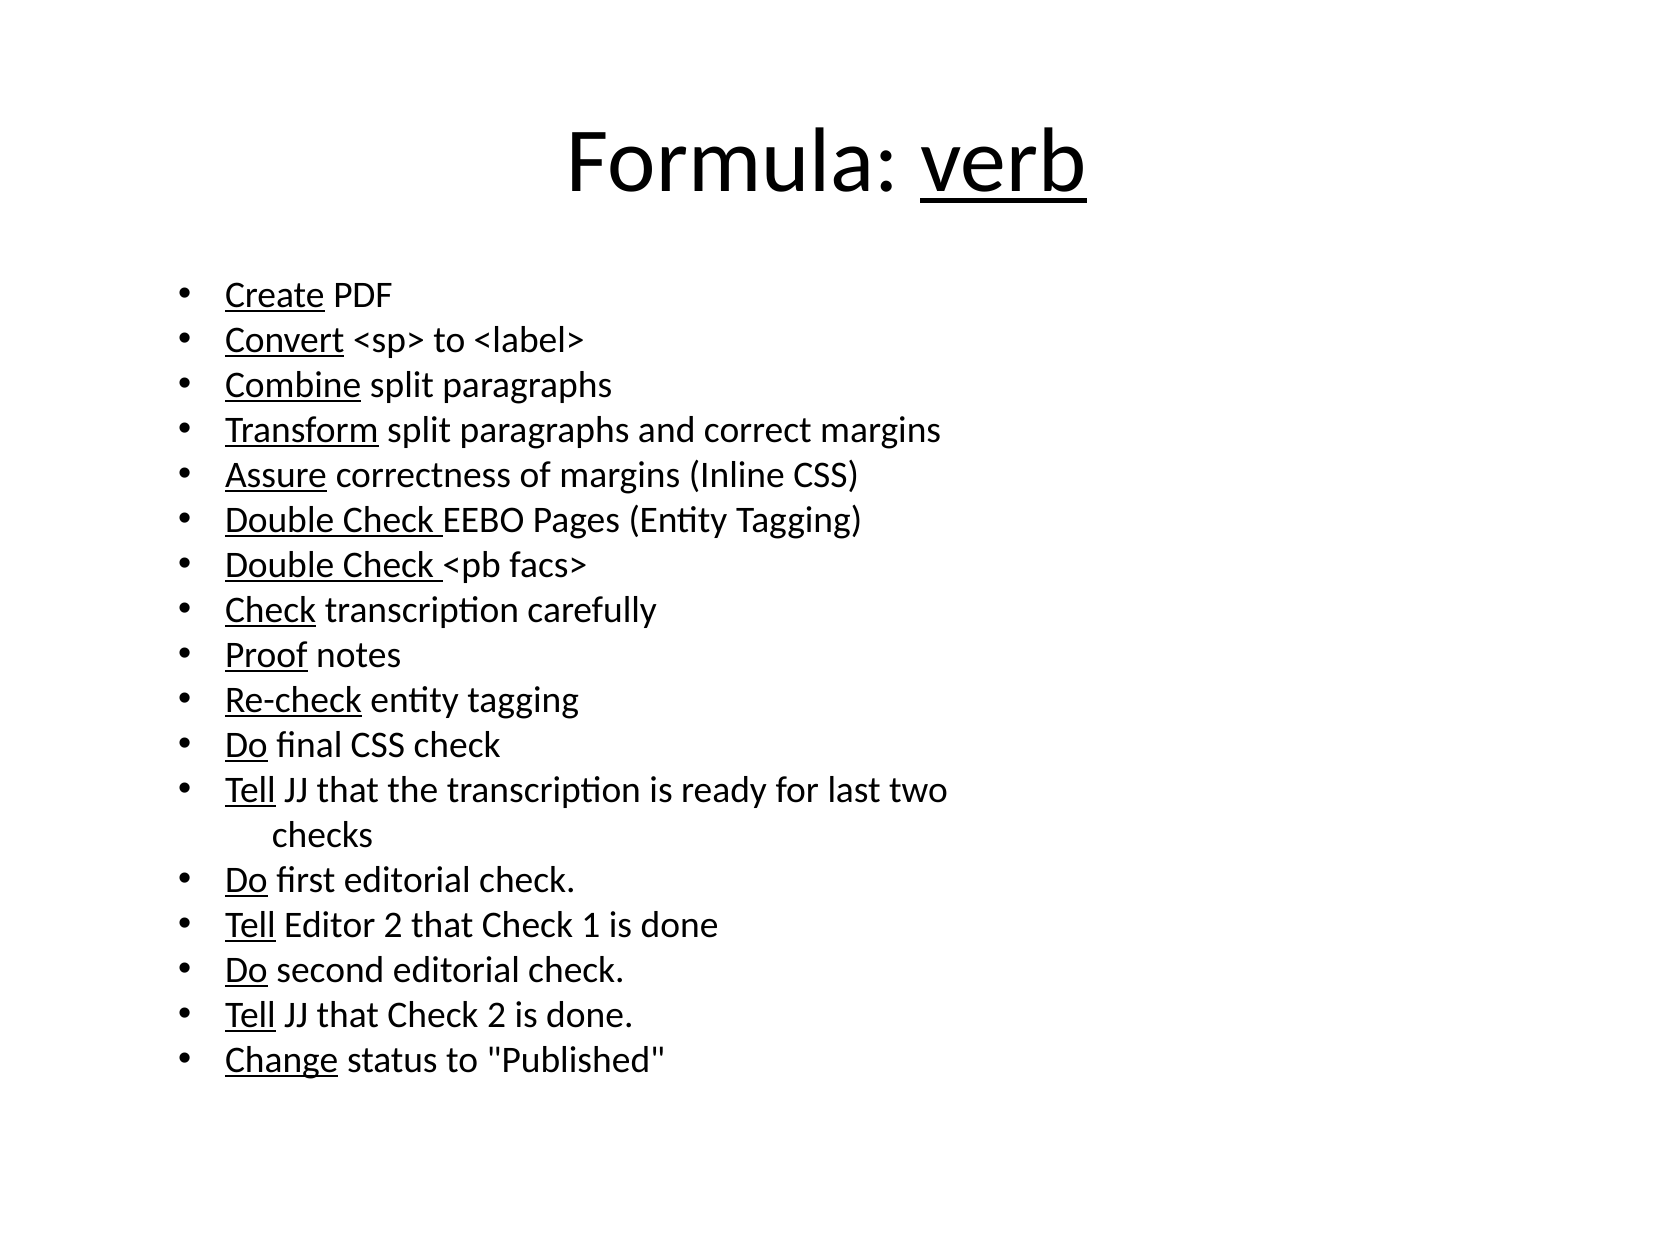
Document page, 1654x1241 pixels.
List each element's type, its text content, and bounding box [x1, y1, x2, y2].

text_box Create PDF Convert <sp> to <label> Combine split paragraphs Transform split paragraphs and correct margins Assure correctness of margins (Inline CSS) Double Check EEBO Pages (Entity Tagging) Double Check <pb facs> Check transcription carefully Proof notes Re-check entity tagging Do final CSS check Tell JJ that the transcription is ready for last two checks Do first editorial check. Tell Editor 2 that Check 1 is done Do second editorial check. Tell JJ that Check 2 is done. Change status to "Published" [163, 217, 990, 1087]
title Formula: verb [82, 51, 1571, 259]
